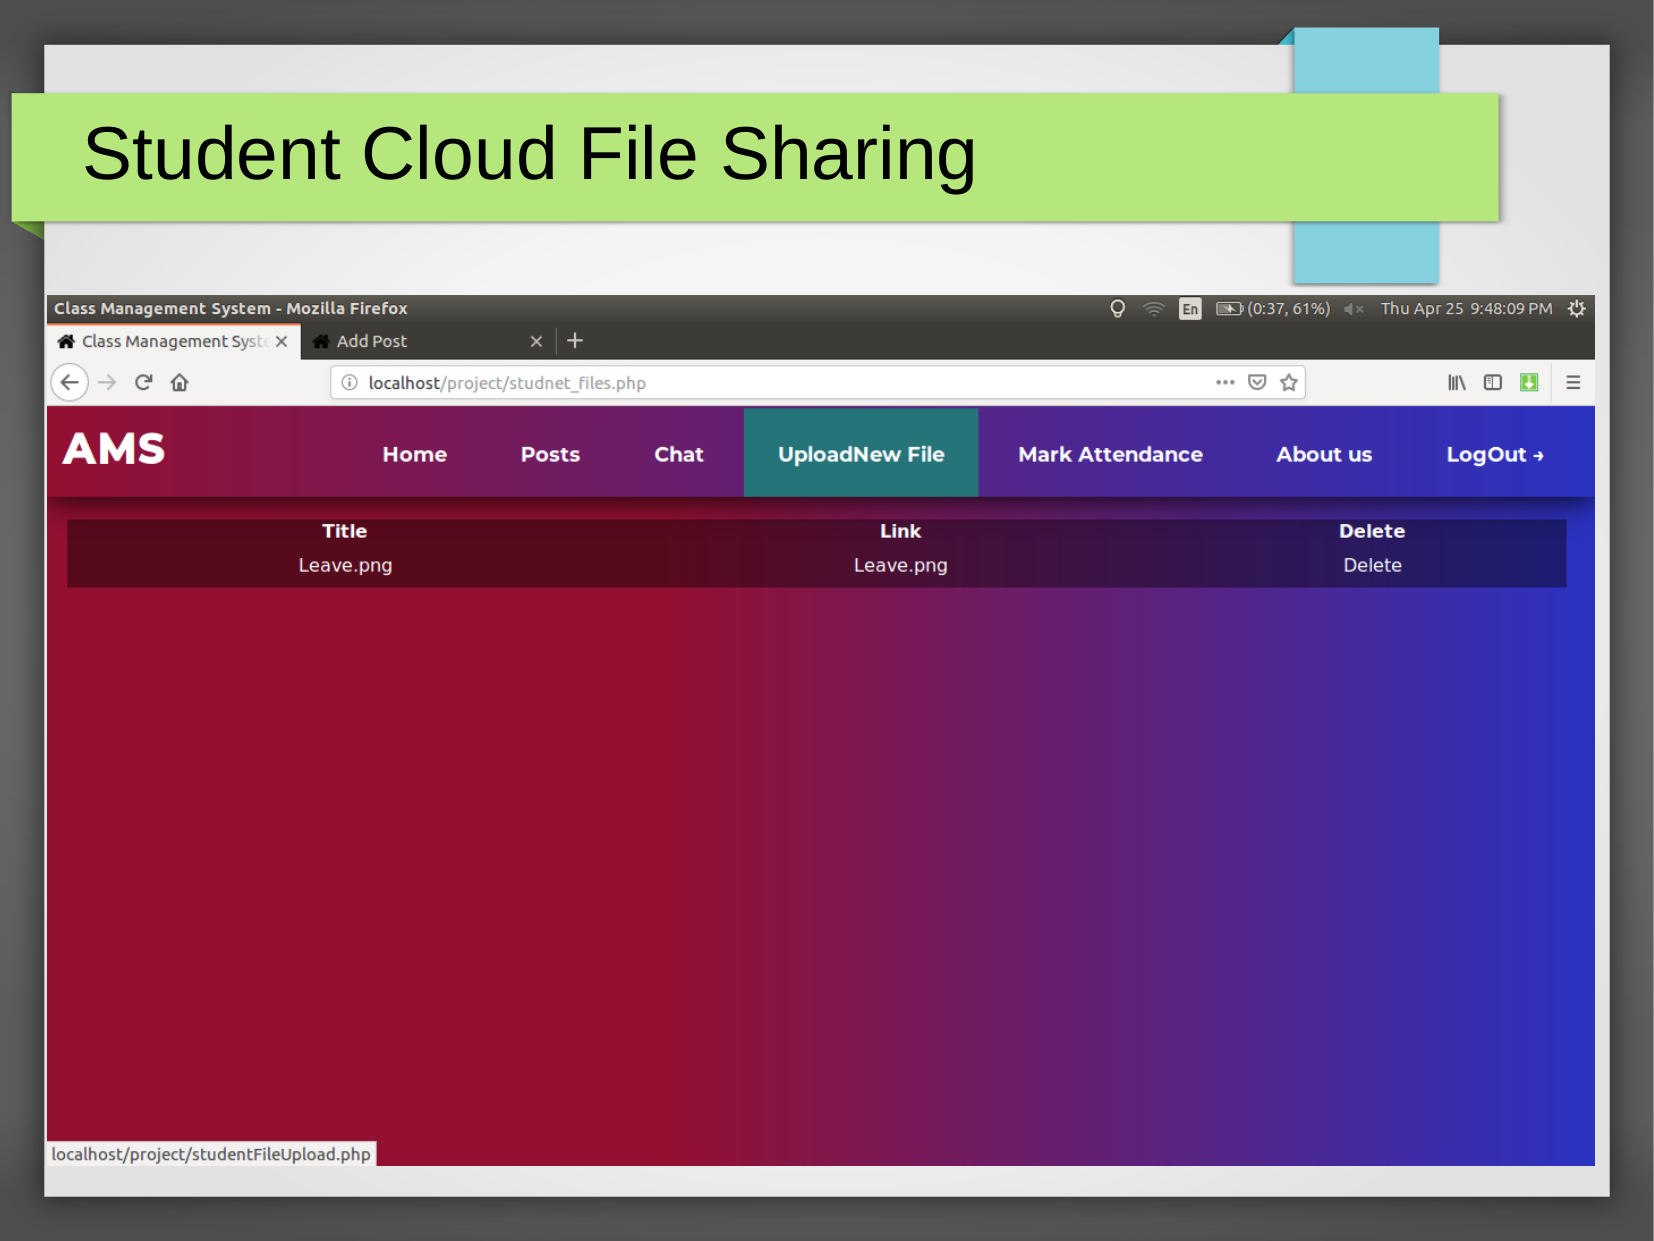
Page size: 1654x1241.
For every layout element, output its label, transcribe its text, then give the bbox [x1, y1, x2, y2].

title Student Cloud File Sharing [82, 94, 1264, 213]
picture [0, 0, 1654, 1241]
